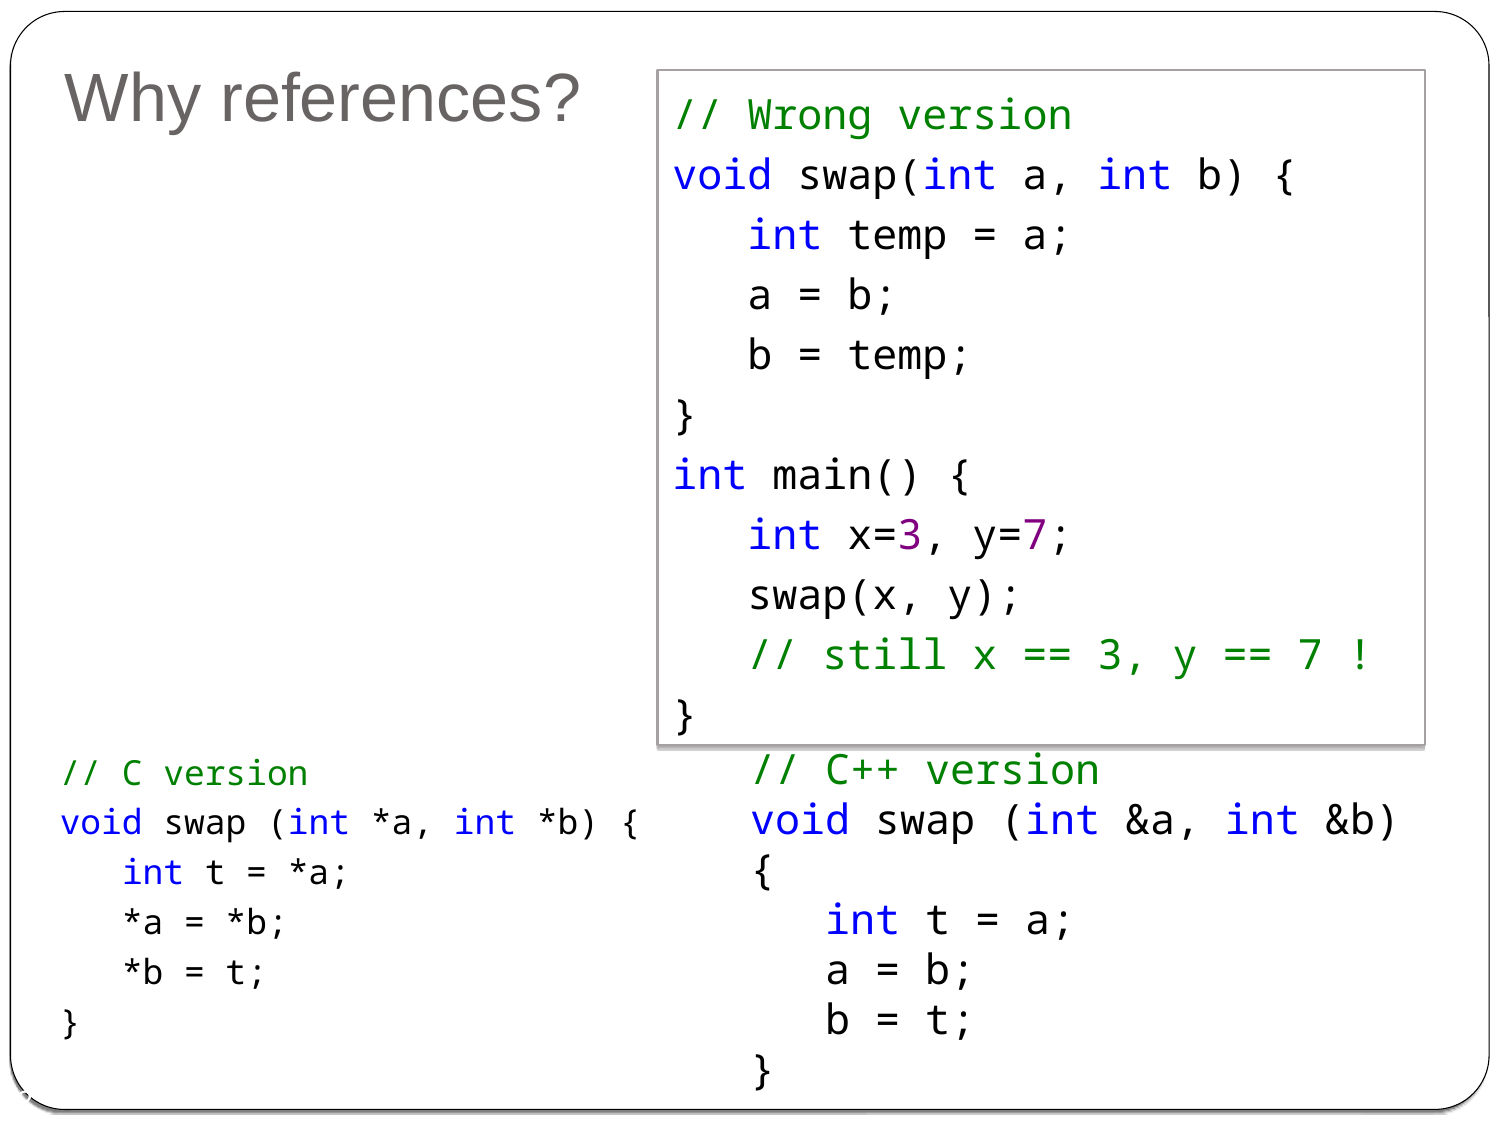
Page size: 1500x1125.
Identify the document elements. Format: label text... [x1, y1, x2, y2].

slide_number <number> [0, 1074, 50, 1125]
text_box // Wrong version void swap(int a, int b) { int temp = a; a = b; b = temp; } int main() { int x=3, y=7; swap(x, y); // still x == 3, y == 7 ! } [657, 70, 1425, 746]
list // C version void swap (int *a, int *b) { int t = *a; *a = *b; *b = t; } [45, 735, 698, 1081]
text_box // C++ version void swap (int &a, int &b) { int t = a; a = b; b = t; } [719, 720, 1469, 1116]
title Why references? [50, 45, 1450, 150]
